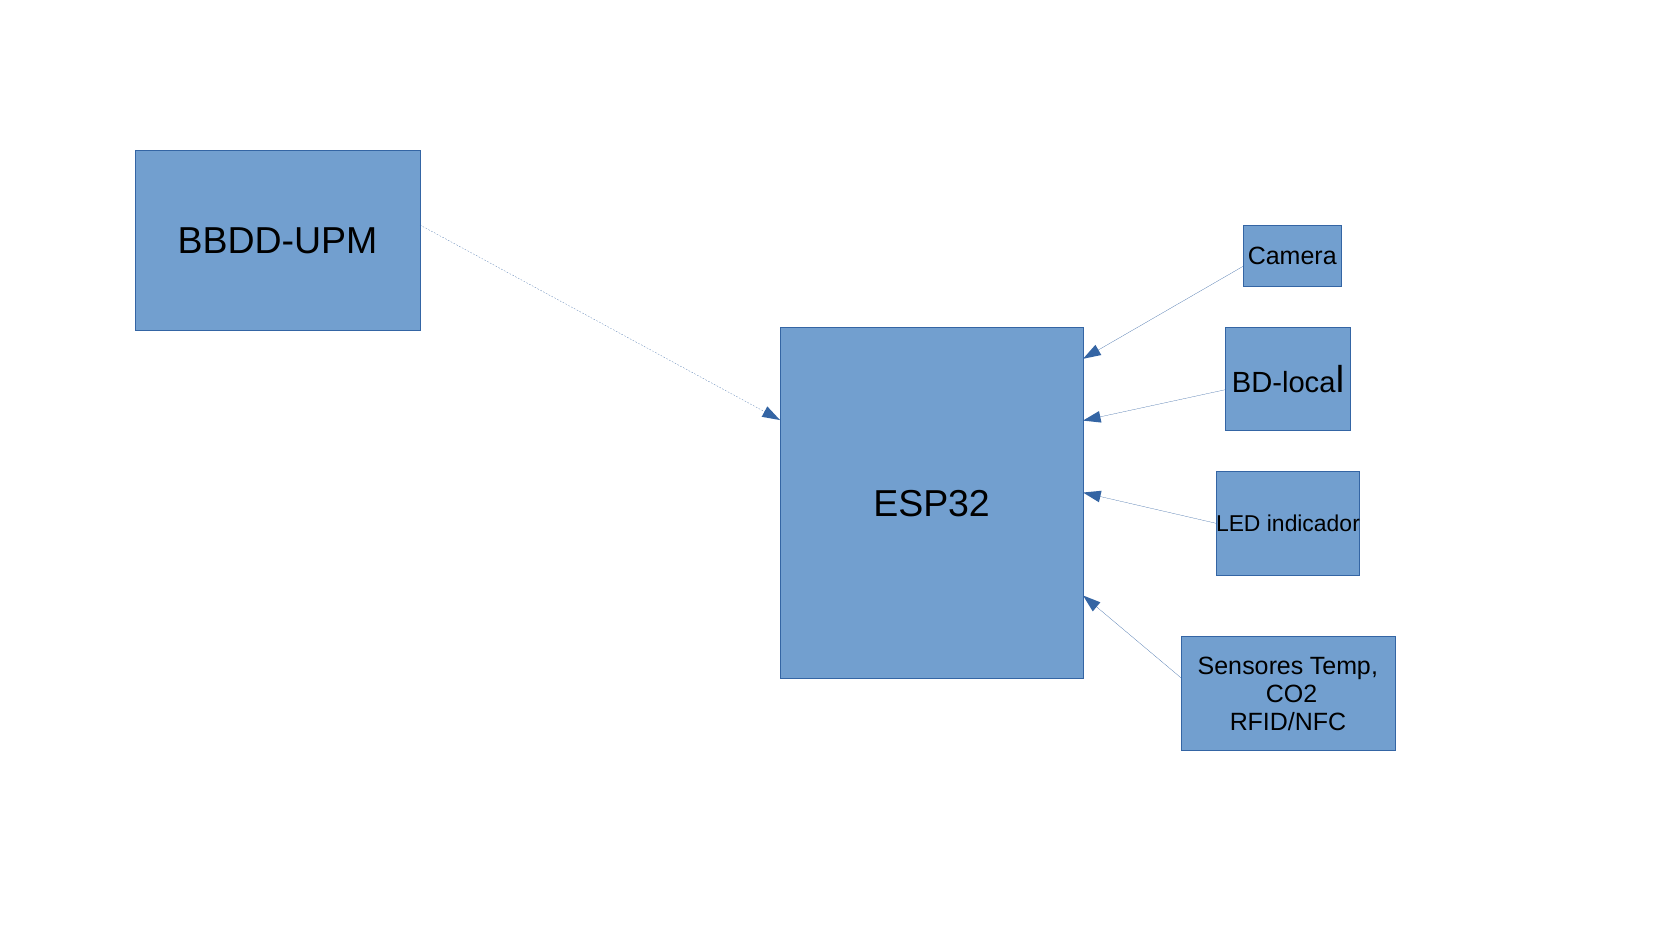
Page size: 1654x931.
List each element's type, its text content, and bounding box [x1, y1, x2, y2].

text_box BBDD-UPM [135, 150, 421, 331]
text_box ESP32 [780, 327, 1084, 679]
text_box Sensores Temp, CO2 RFID/NFC [1181, 636, 1396, 751]
text_box BD-local [1225, 327, 1351, 431]
text_box Camera [1243, 225, 1342, 287]
text_box LED indicador [1216, 471, 1360, 576]
